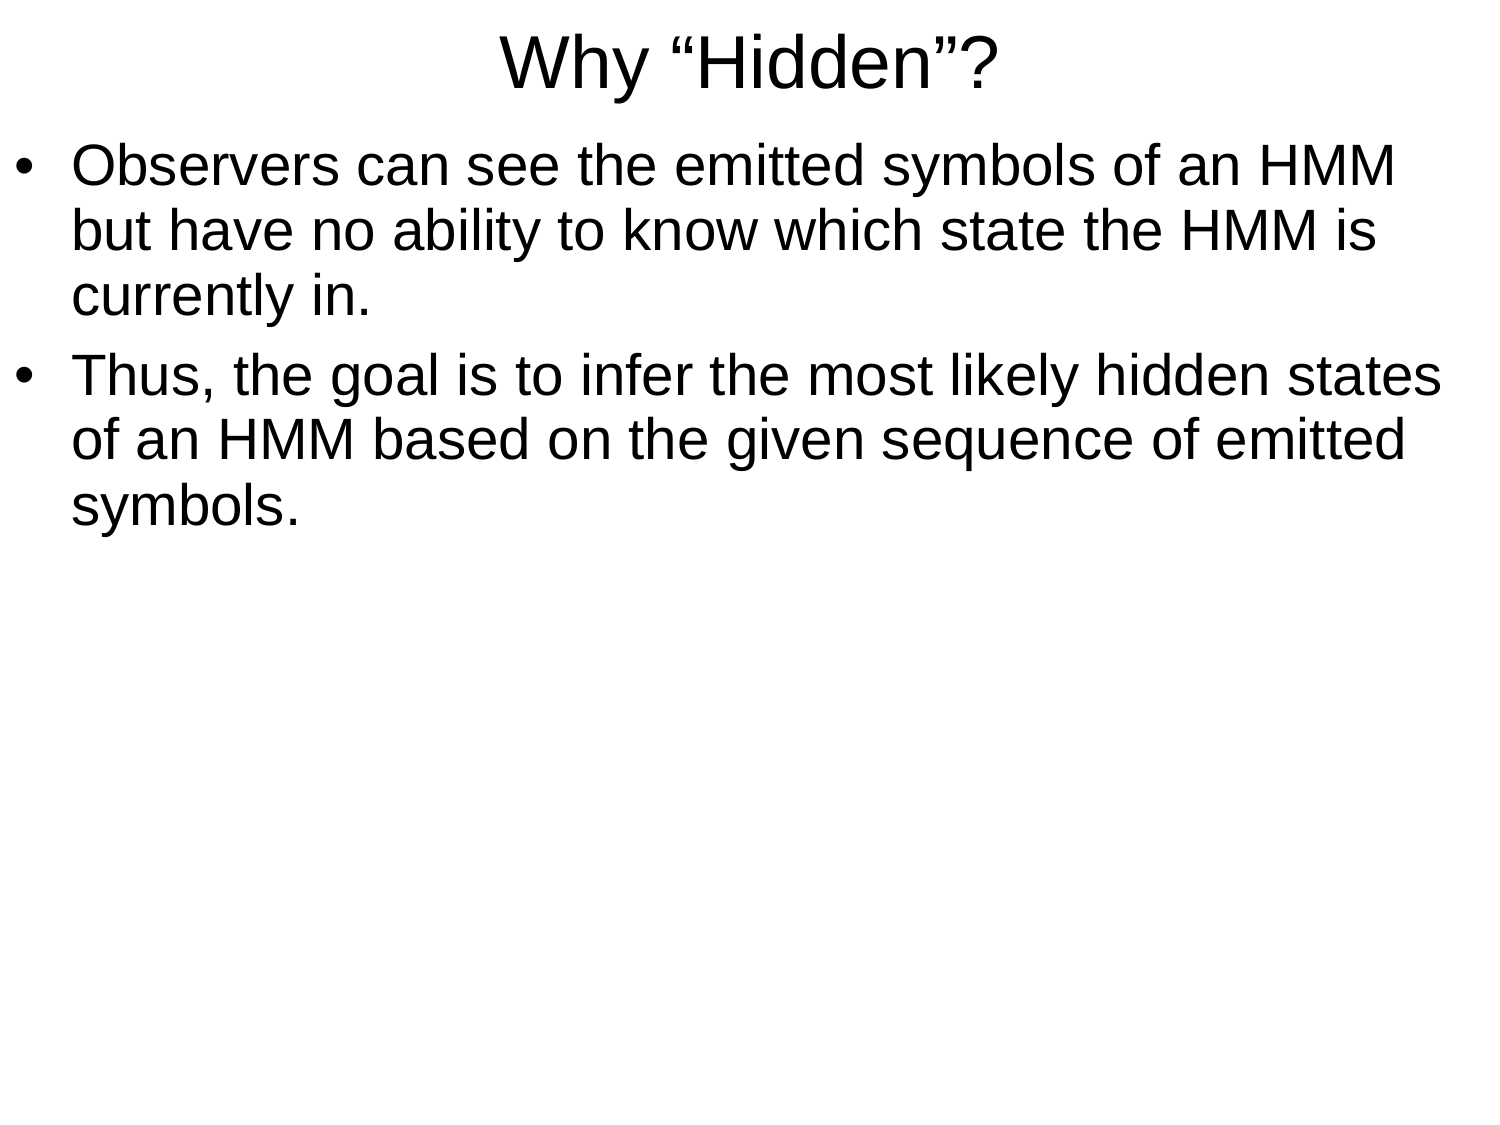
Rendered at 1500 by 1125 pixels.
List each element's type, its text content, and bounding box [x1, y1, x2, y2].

list Observers can see the emitted symbols of an HMM but have no ability to know which state the HMM is currently in. Thus, the goal is to infer the most likely hidden states of an HMM based on the given sequence of emitted symbols. [0, 124, 1500, 1125]
title Why “Hidden”? [0, 12, 1500, 113]
